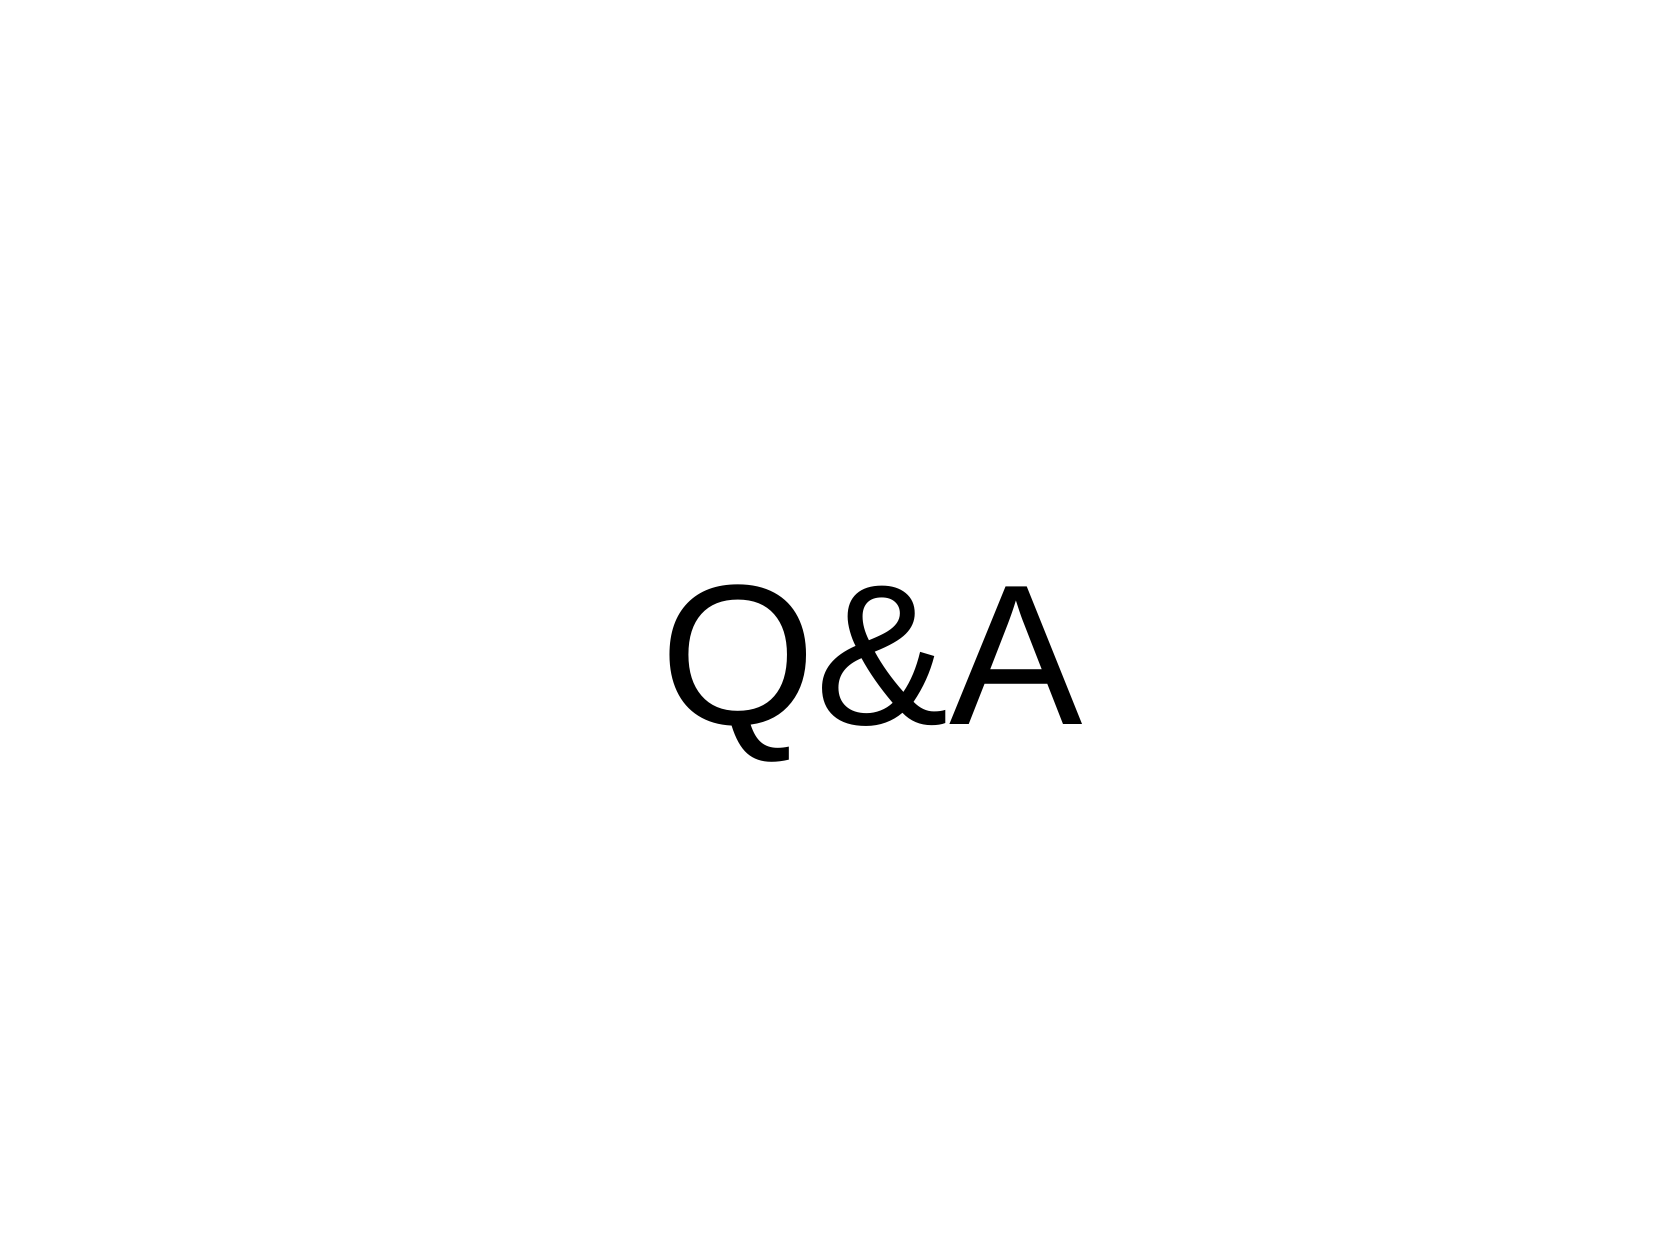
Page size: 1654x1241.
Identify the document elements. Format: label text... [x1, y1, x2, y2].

list Q&A [82, 290, 1571, 1010]
